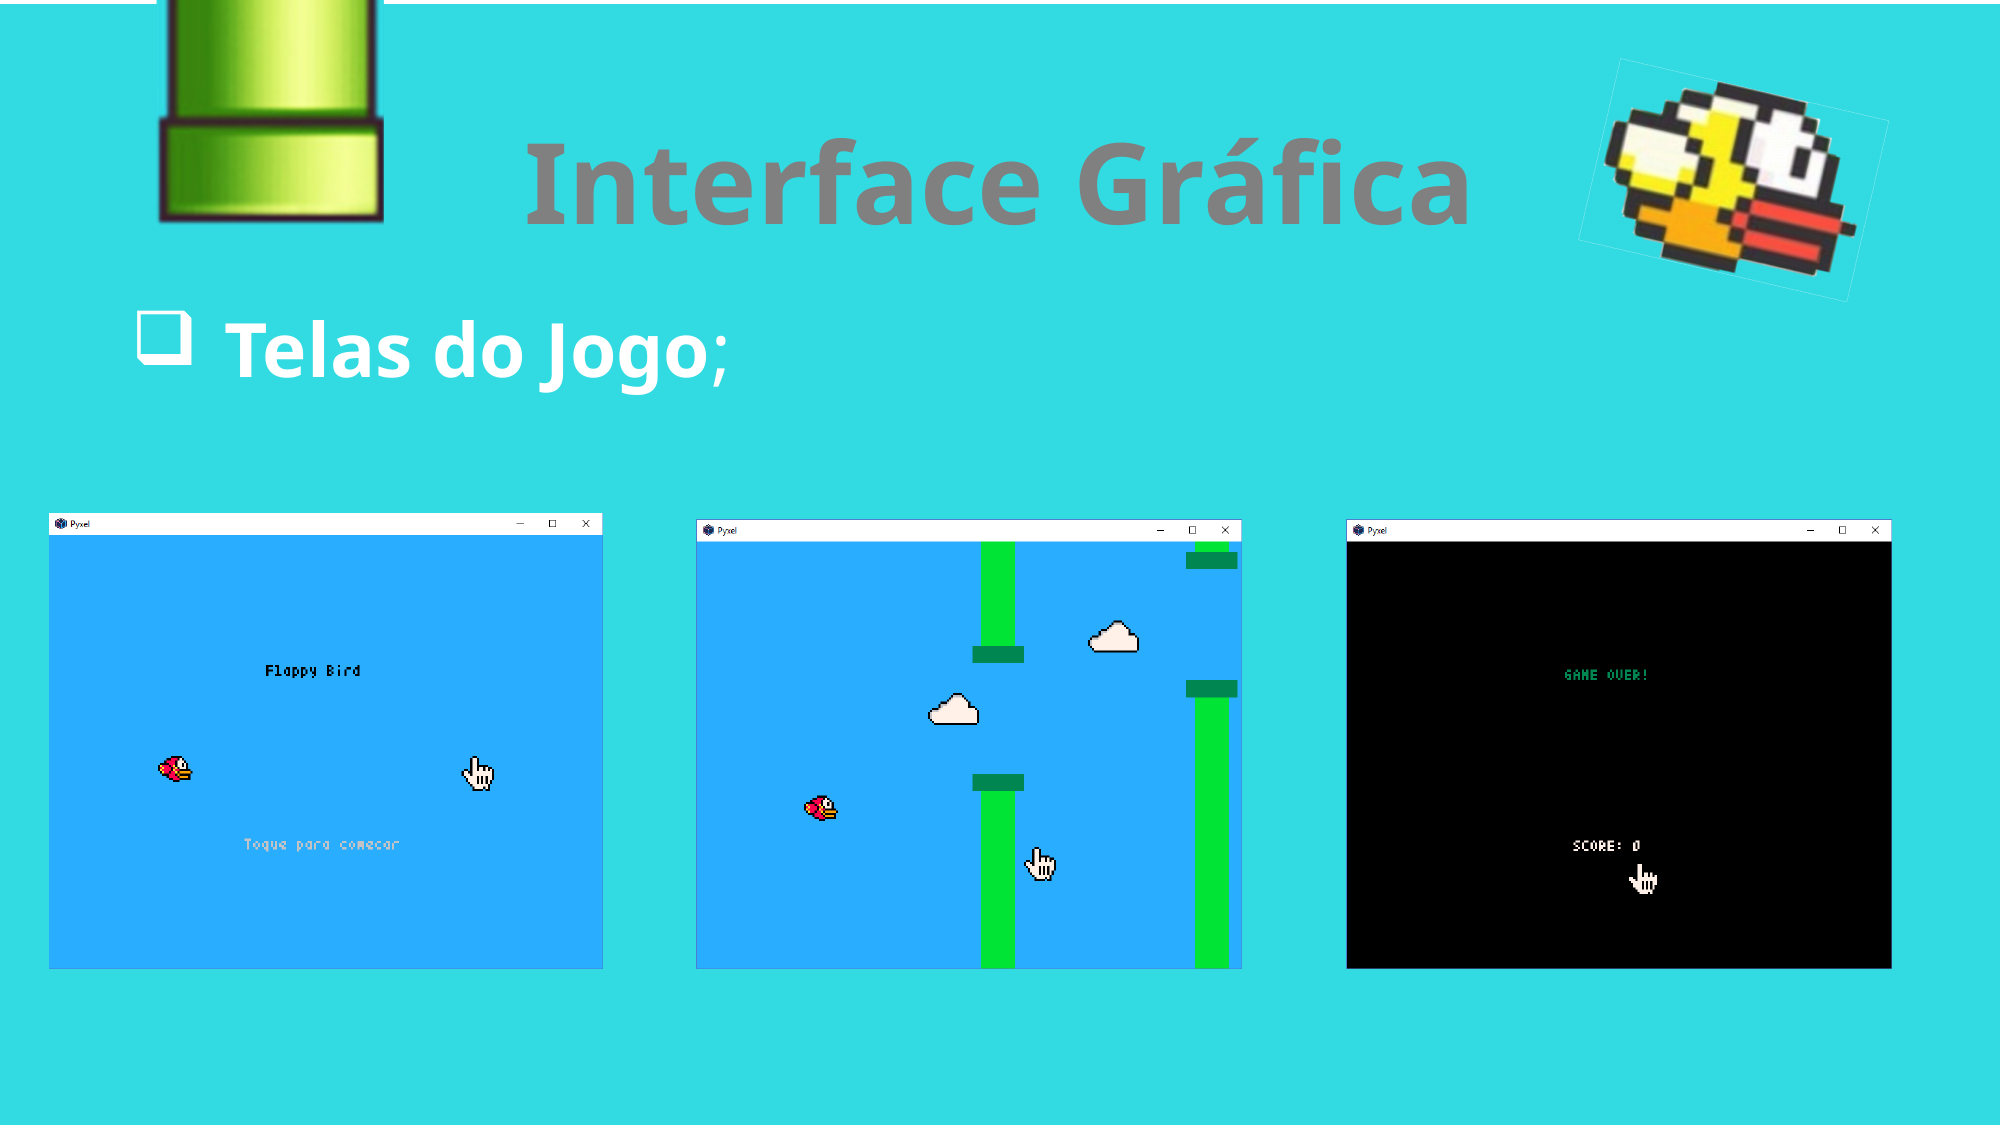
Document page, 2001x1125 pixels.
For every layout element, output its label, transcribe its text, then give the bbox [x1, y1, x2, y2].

picture [0, 0, 2000, 1125]
text_box Telas do Jogo; [116, 295, 898, 491]
text_box Interface Gráfica [509, 104, 1491, 255]
